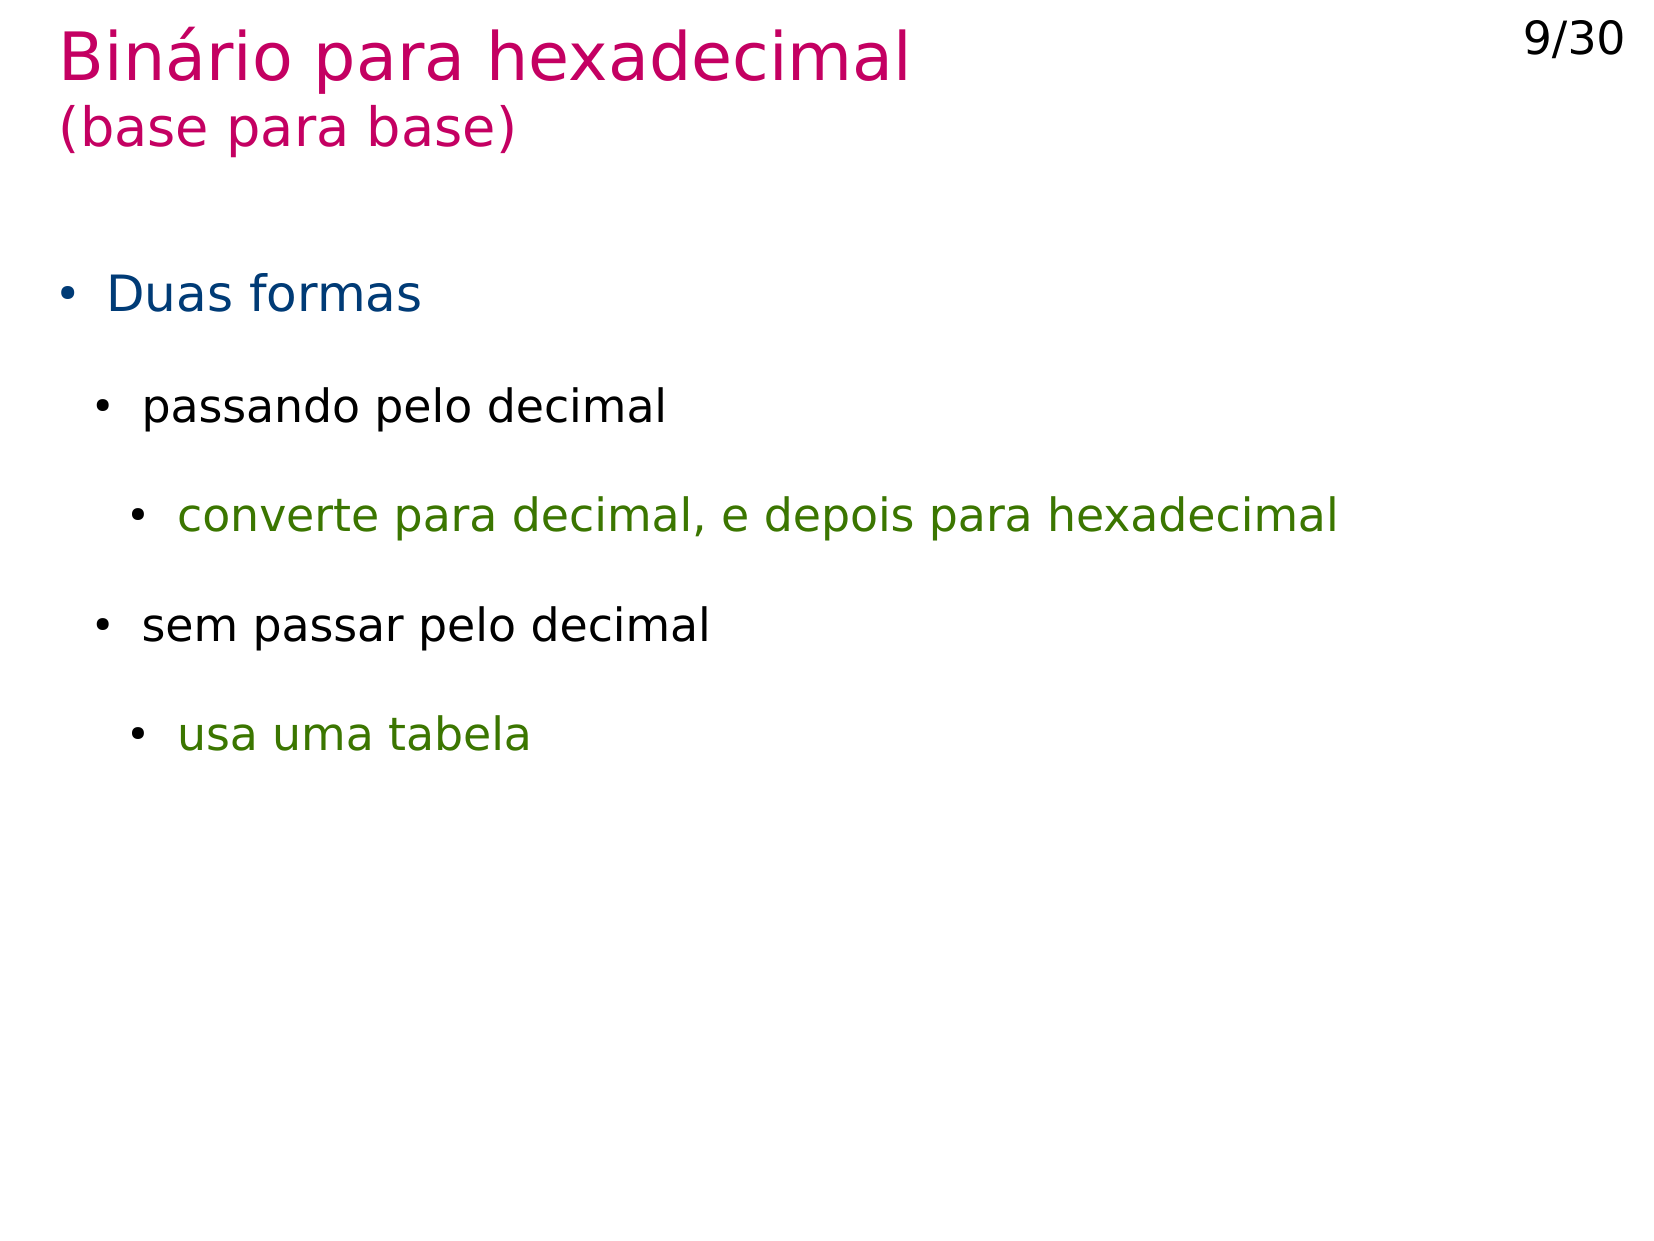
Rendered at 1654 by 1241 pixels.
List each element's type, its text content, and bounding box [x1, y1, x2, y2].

title Binário para hexadecimal (base para base) [59, 18, 1625, 160]
list Duas formas passando pelo decimal converte para decimal, e depois para hexadecimal sem passar pelo decimal usa uma tabela [59, 236, 1625, 1211]
